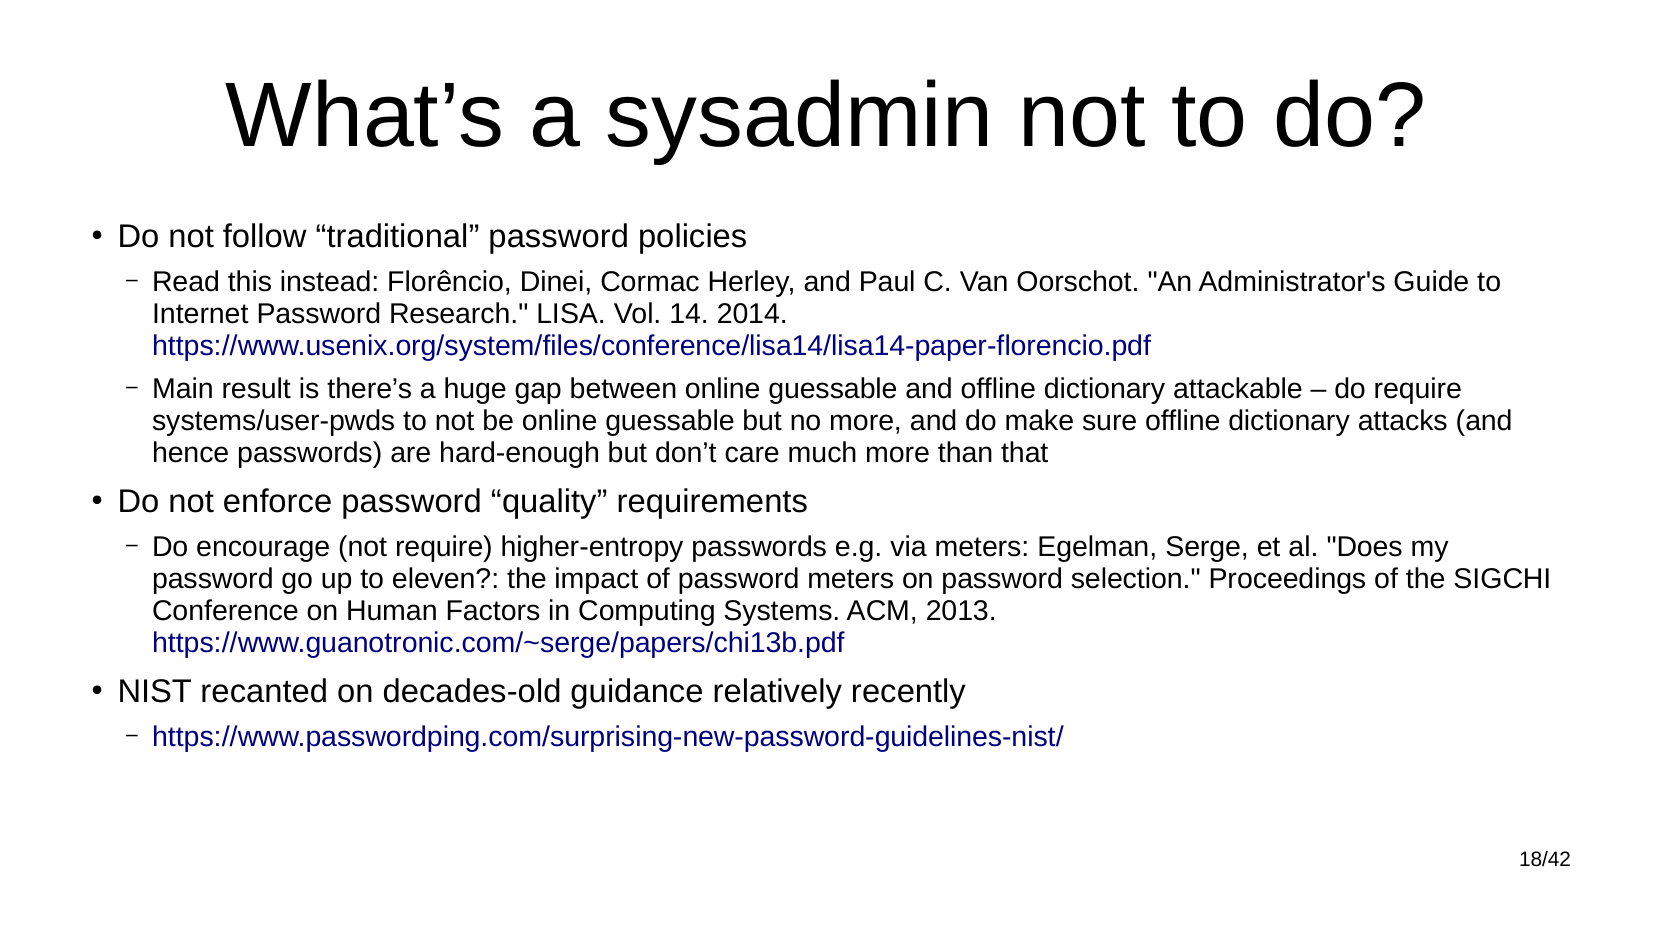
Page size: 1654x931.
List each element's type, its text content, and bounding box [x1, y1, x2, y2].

title What’s a sysadmin not to do? [82, 37, 1571, 193]
list Do not follow “traditional” password policies Read this instead: Florêncio, Dinei, Cormac Herley, and Paul C. Van Oorschot. "An Administrator's Guide to Internet Password Research." LISA. Vol. 14. 2014. https://www.usenix.org/system/files/conference/lisa14/lisa14-paper-florencio.pdf Main result is there’s a huge gap between online guessable and offline dictionary attackable – do require systems/user-pwds to not be online guessable but no more, and do make sure offline dictionary attacks (and hence passwords) are hard-enough but don’t care much more than that Do not enforce password “quality” requirements Do encourage (not require) higher-entropy passwords e.g. via meters: Egelman, Serge, et al. "Does my password go up to eleven?: the impact of password meters on password selection." Proceedings of the SIGCHI Conference on Human Factors in Computing Systems. ACM, 2013. https://www.guanotronic.com/~serge/papers/chi13b.pdf NIST recanted on decades-old guidance relatively recently https://www.passwordping.com/surprising-new-password-guidelines-nist/ [82, 217, 1571, 758]
